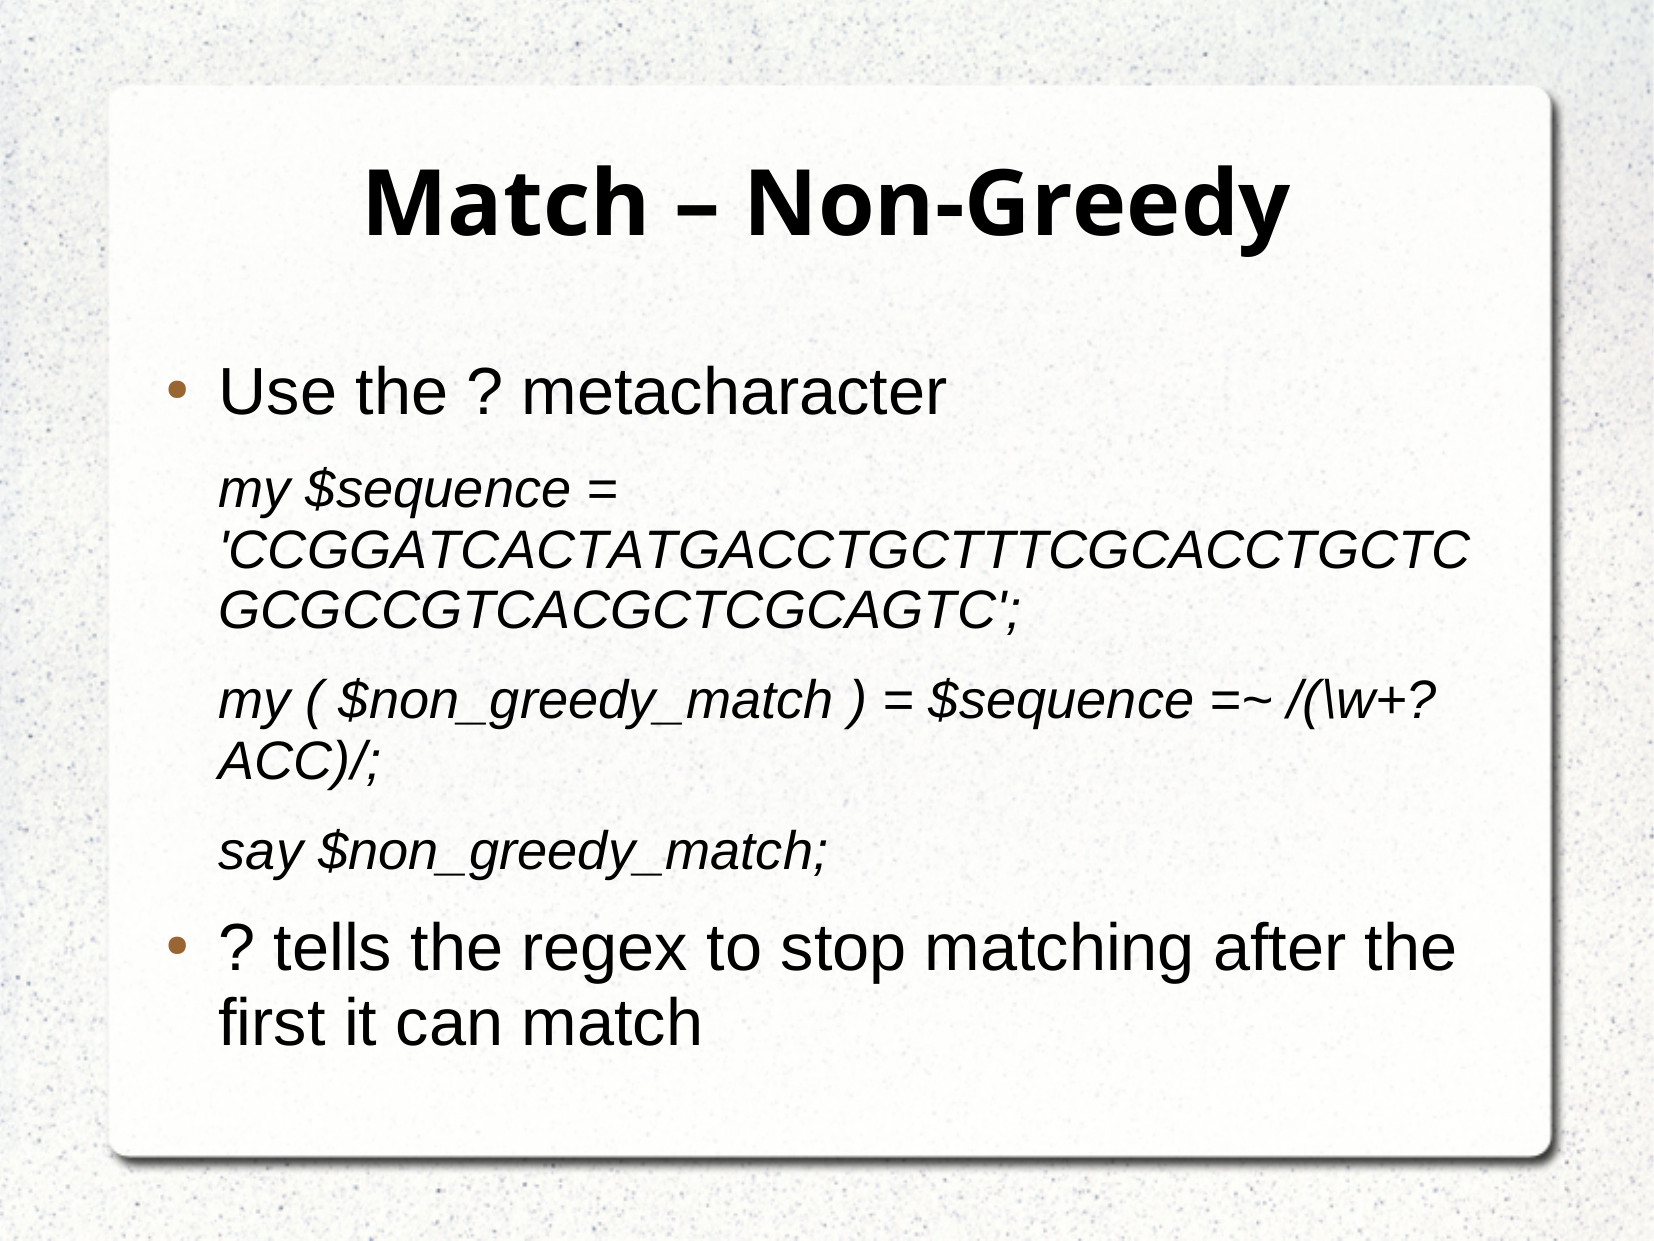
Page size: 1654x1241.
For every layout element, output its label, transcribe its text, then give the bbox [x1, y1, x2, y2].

list Use the ? metacharacter my $sequence = 'CCGGATCACTATGACCTGCTTTCGCACCTGCTCGCGCCGTCACGCTCGCAGTC'; my ( $non_greedy_match ) = $sequence =~ /(\w+?ACC)/; say $non_greedy_match; ? tells the regex to stop matching after the first it can match [147, 354, 1506, 1060]
title Match – Non-Greedy [118, 96, 1536, 304]
picture [0, 0, 1654, 1241]
